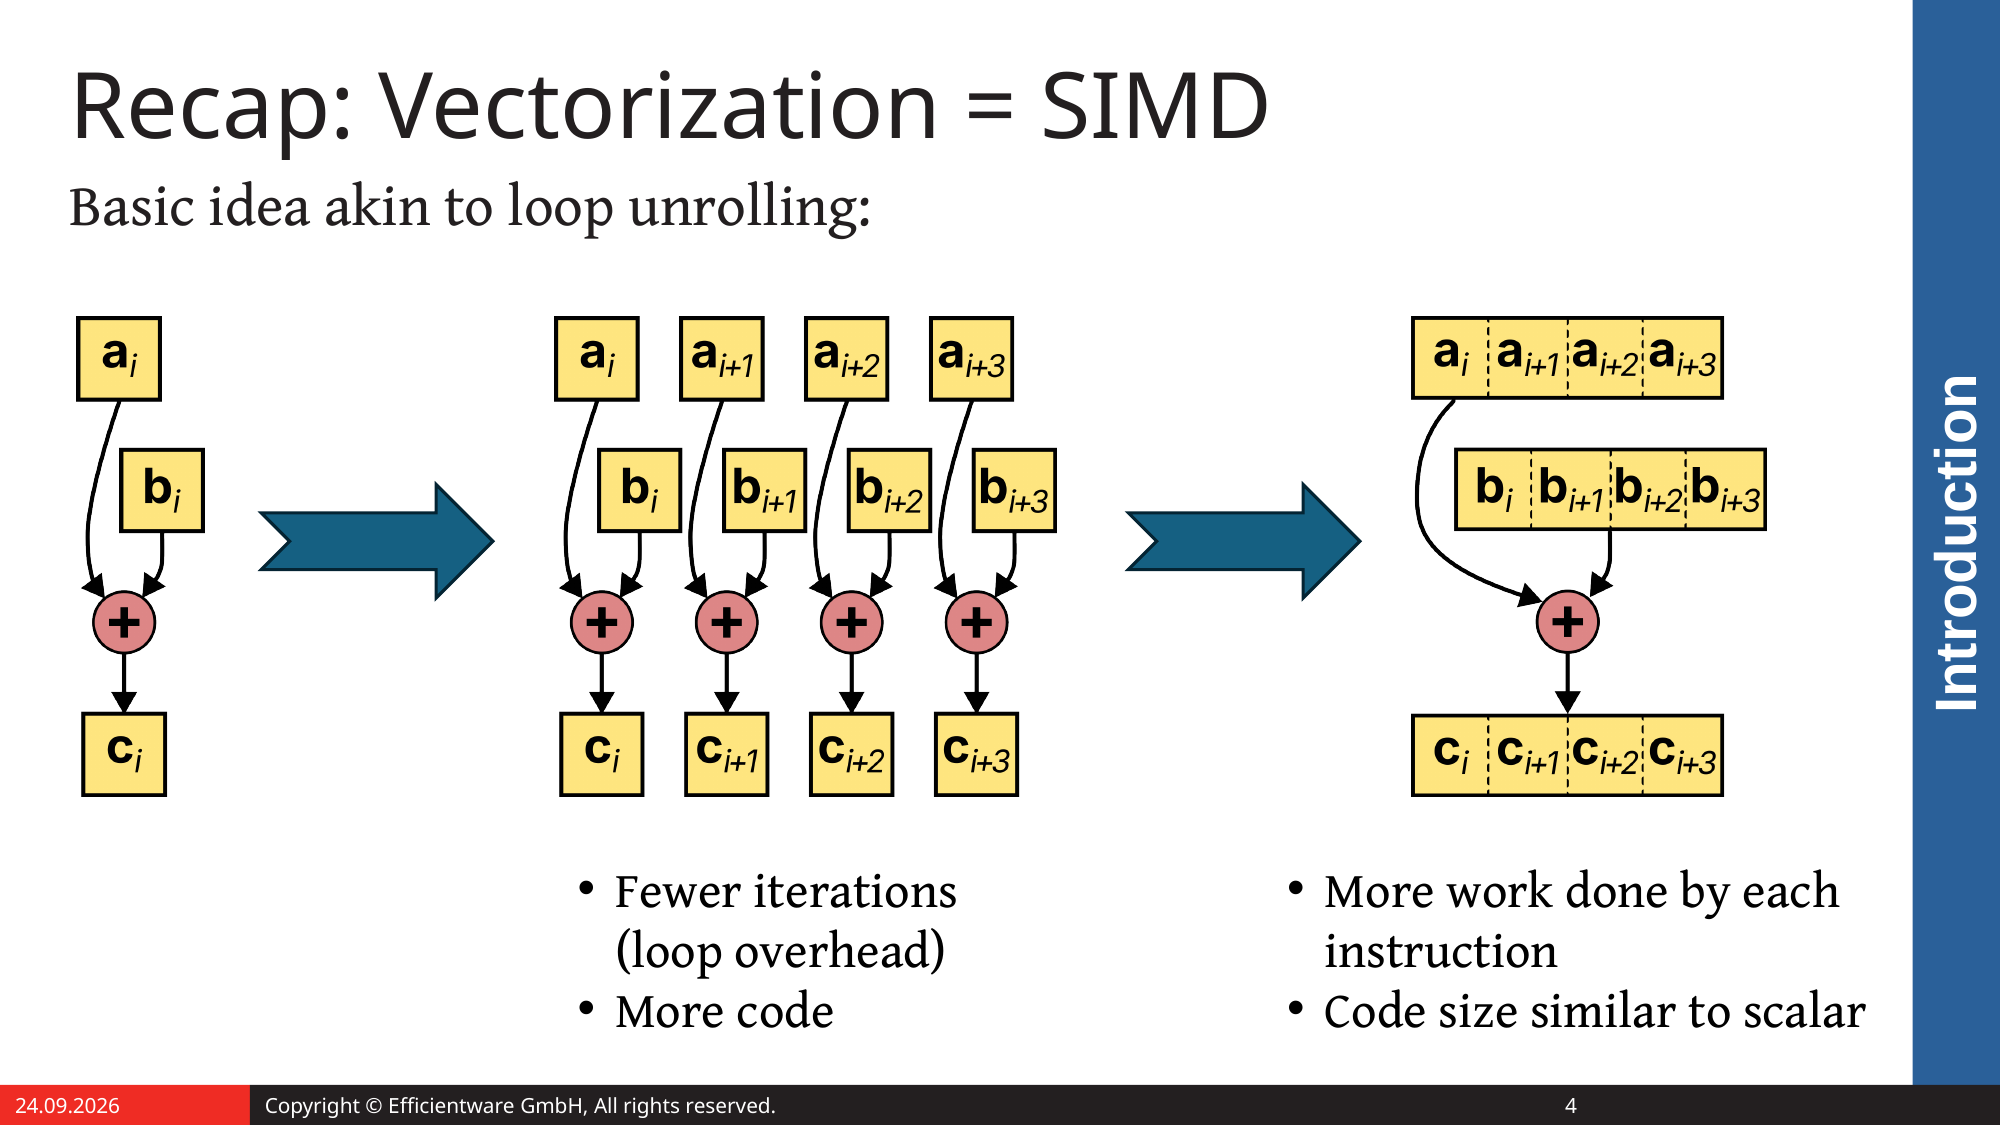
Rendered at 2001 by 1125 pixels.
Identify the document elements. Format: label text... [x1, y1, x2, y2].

title Recap: Vectorization = SIMD [55, 52, 1945, 156]
picture [554, 316, 1057, 797]
footer Copyright © Efficientware GmbH, All rights reserved. [249, 1084, 1550, 1125]
picture [1411, 316, 1767, 797]
text_box Introduction [1912, 0, 2000, 1084]
slide_number 30.10.2025 [0, 1084, 249, 1125]
list Fewer iterations (loop overhead) More code [562, 849, 1113, 1074]
list Basic idea akin to loop unrolling: [55, 167, 1945, 249]
text_box [1128, 484, 1360, 598]
slide_number <number> [1550, 1084, 2000, 1125]
picture [76, 316, 205, 797]
text_box More work done by each instruction Code size similar to scalar [1272, 849, 1913, 1074]
text_box [261, 484, 493, 598]
